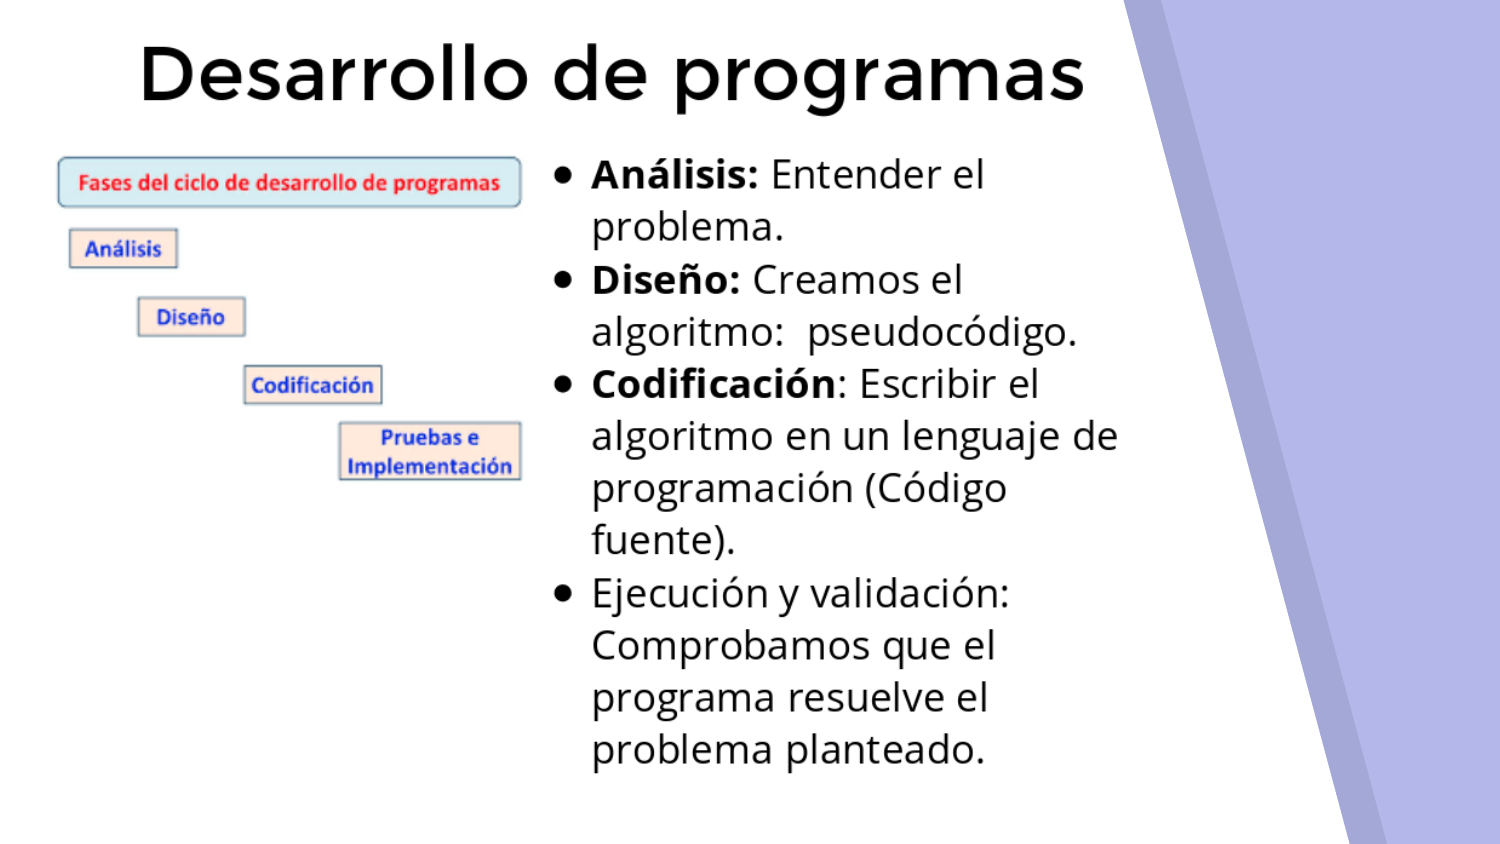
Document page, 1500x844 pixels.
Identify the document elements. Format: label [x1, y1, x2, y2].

picture [23, 30, 1123, 823]
